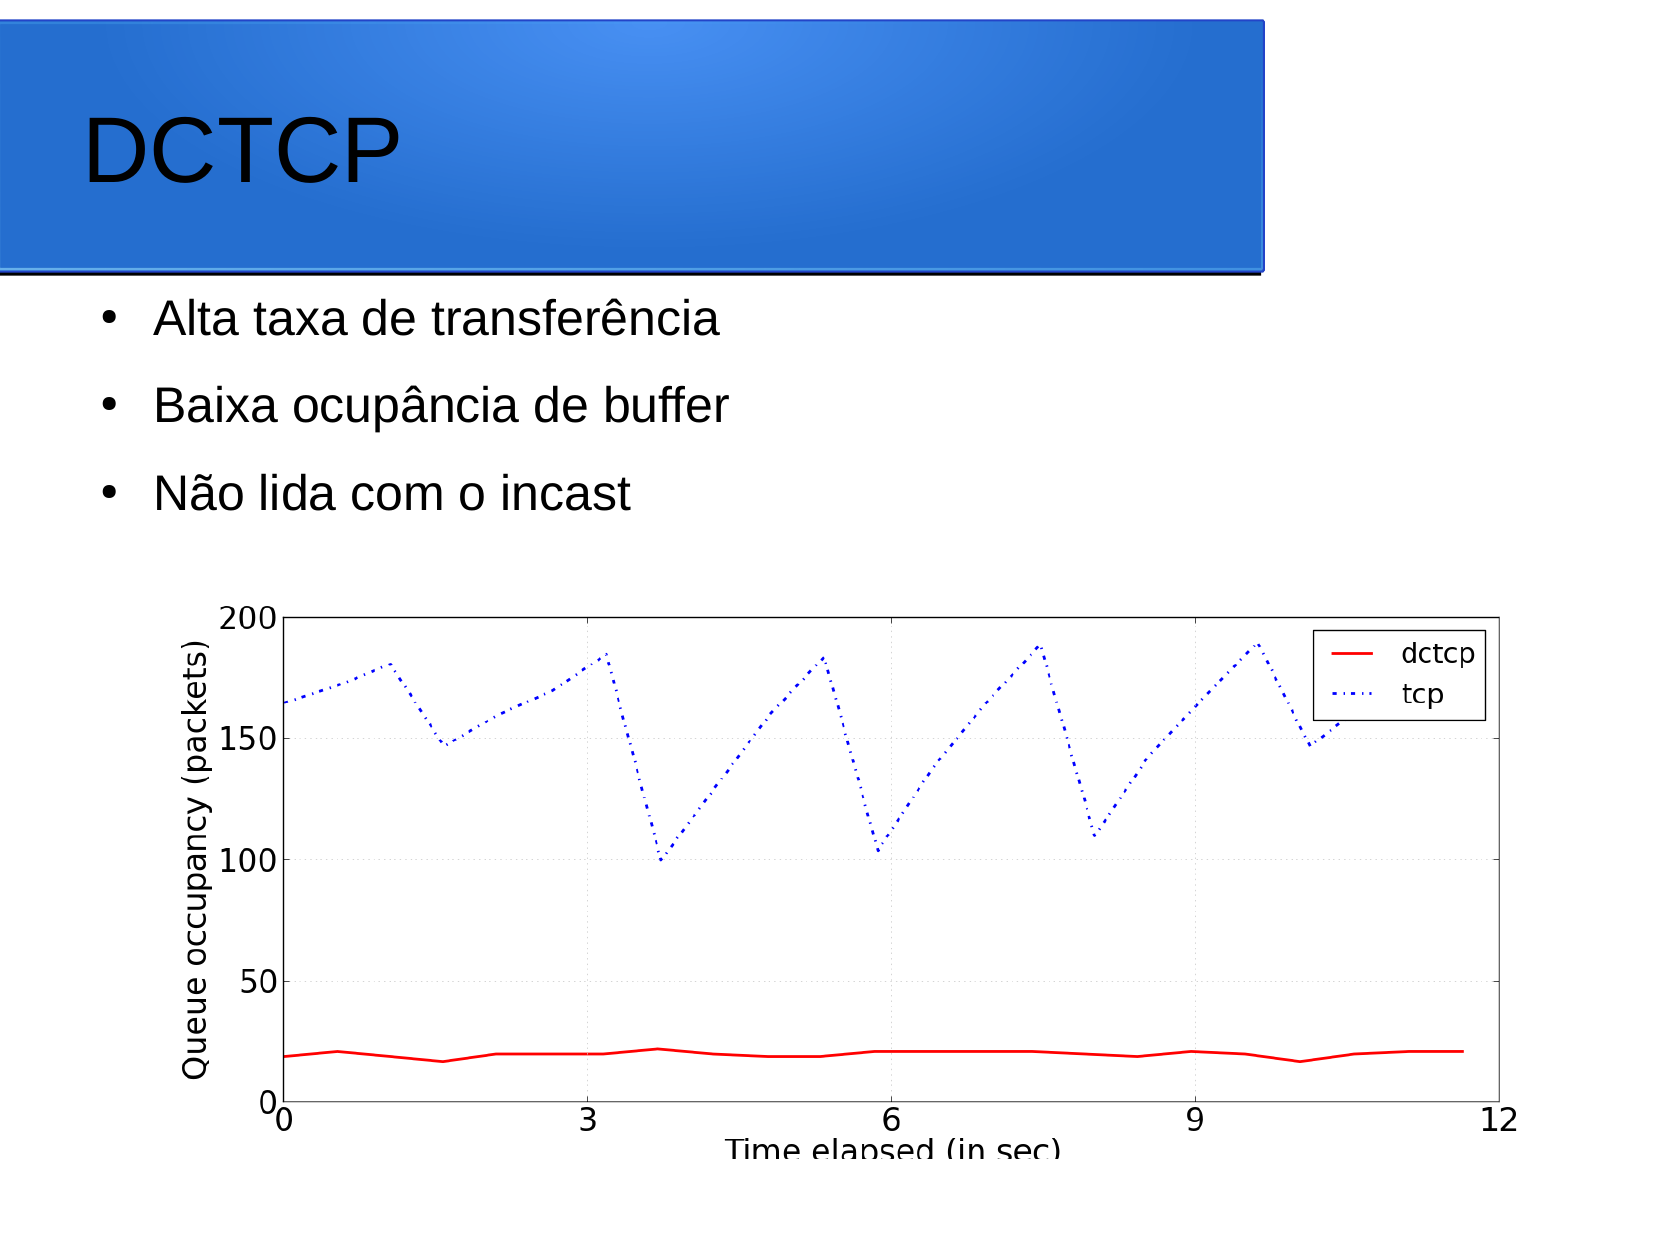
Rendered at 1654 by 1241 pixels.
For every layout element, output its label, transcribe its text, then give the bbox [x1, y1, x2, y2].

title DCTCP [82, 47, 1235, 252]
list Alta taxa de transferência Baixa ocupância de buffer Não lida com o incast [82, 290, 1571, 589]
picture [56, 589, 1575, 1159]
